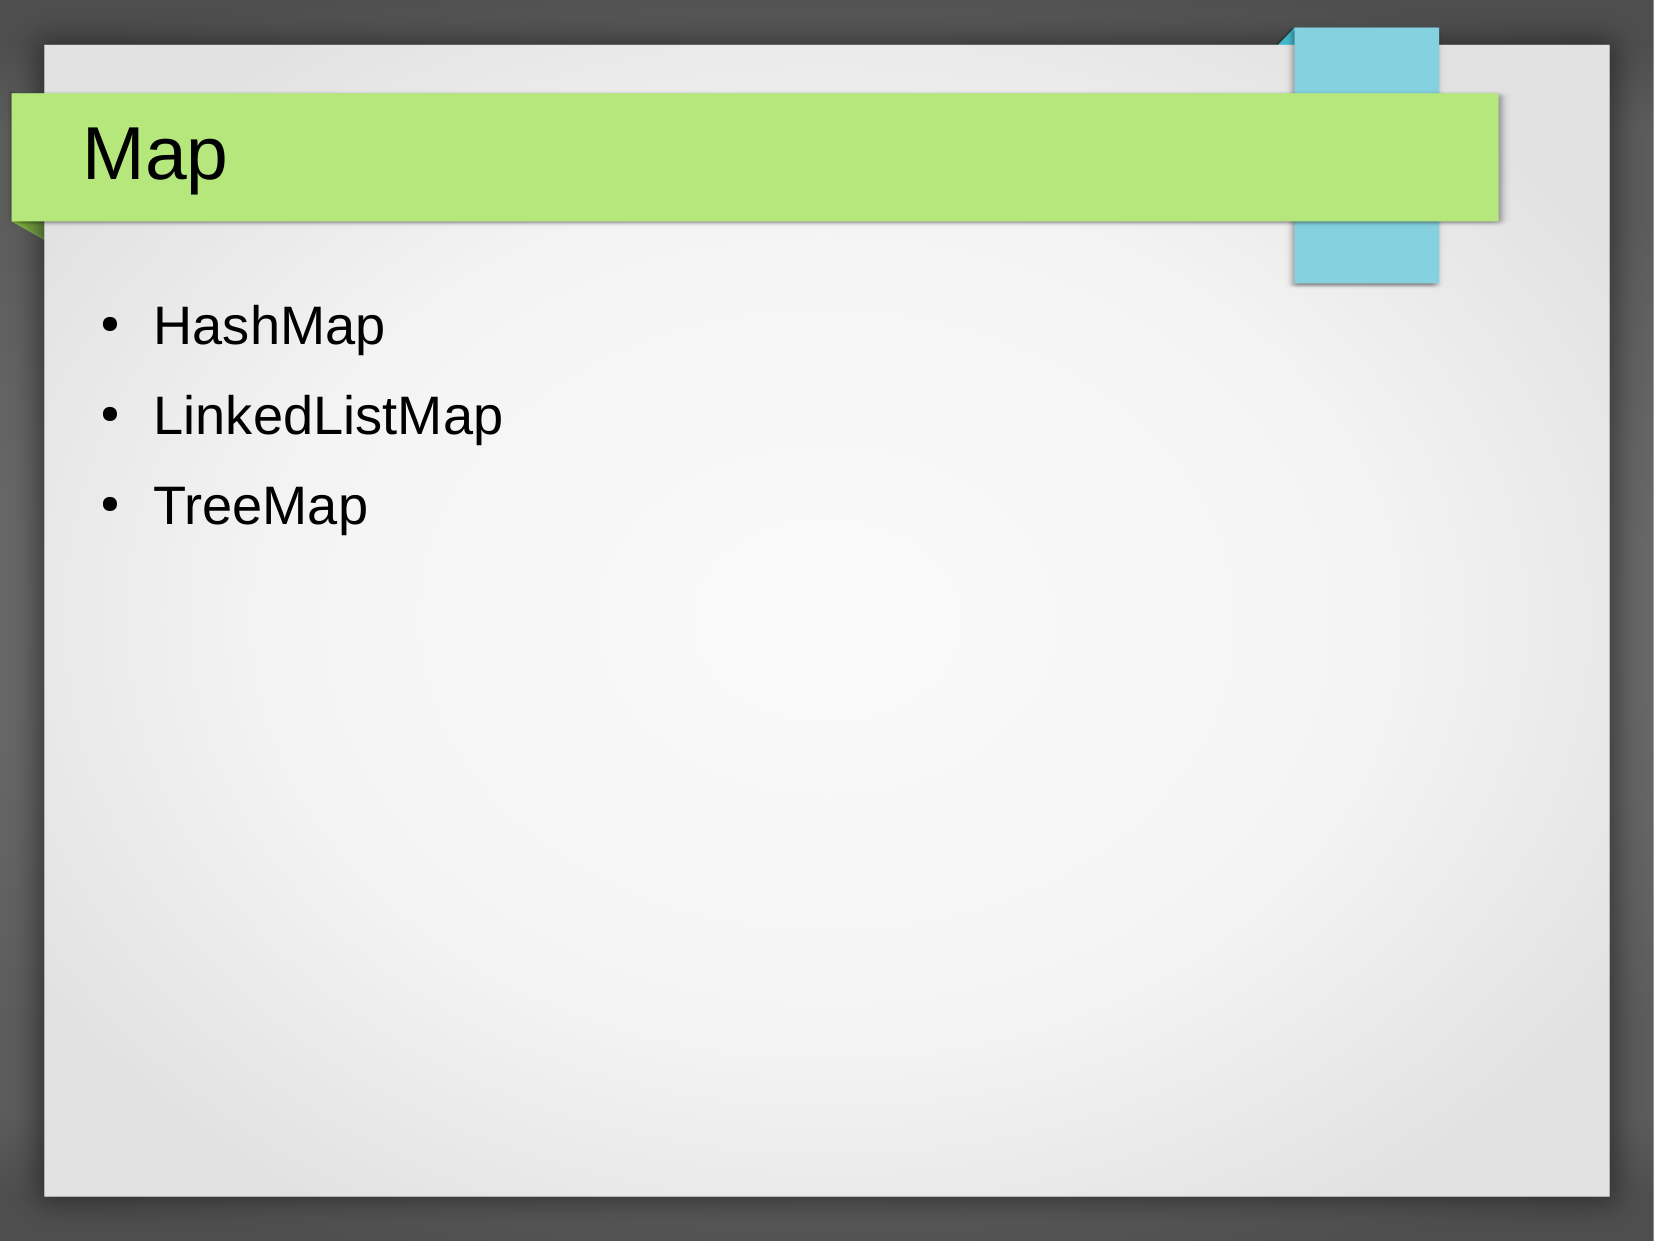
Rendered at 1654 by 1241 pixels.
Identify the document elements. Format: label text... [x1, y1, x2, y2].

title Map [82, 94, 1264, 213]
list HashMap LinkedListMap TreeMap [82, 295, 1571, 1015]
picture [0, 0, 1654, 1241]
